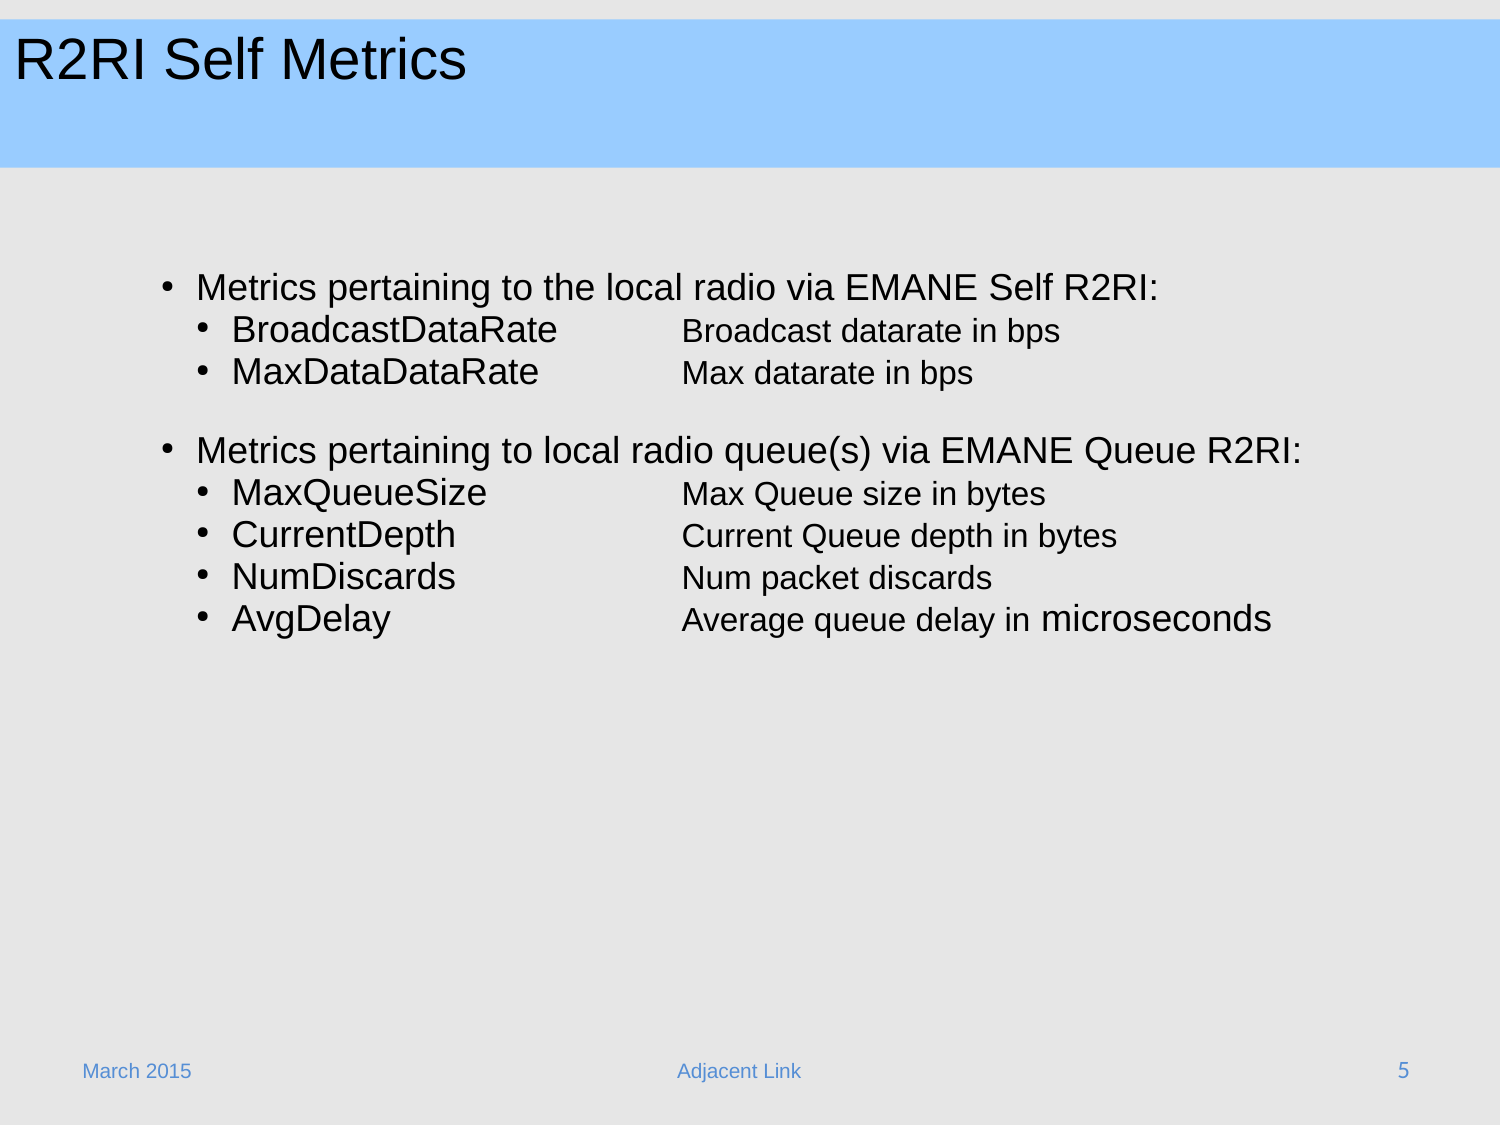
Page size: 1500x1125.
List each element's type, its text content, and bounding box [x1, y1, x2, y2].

text_box R2RI Self Metrics [0, 19, 1500, 168]
text_box Metrics pertaining to the local radio via EMANE Self R2RI: BroadcastDataRate Broadcast datarate in bps MaxDataDataRate Max datarate in bps Metrics pertaining to local radio queue(s) via EMANE Queue R2RI: MaxQueueSize Max Queue size in bytes CurrentDepth Current Queue depth in bytes NumDiscards Num packet discards AvgDelay Average queue delay in microseconds [145, 258, 1396, 931]
